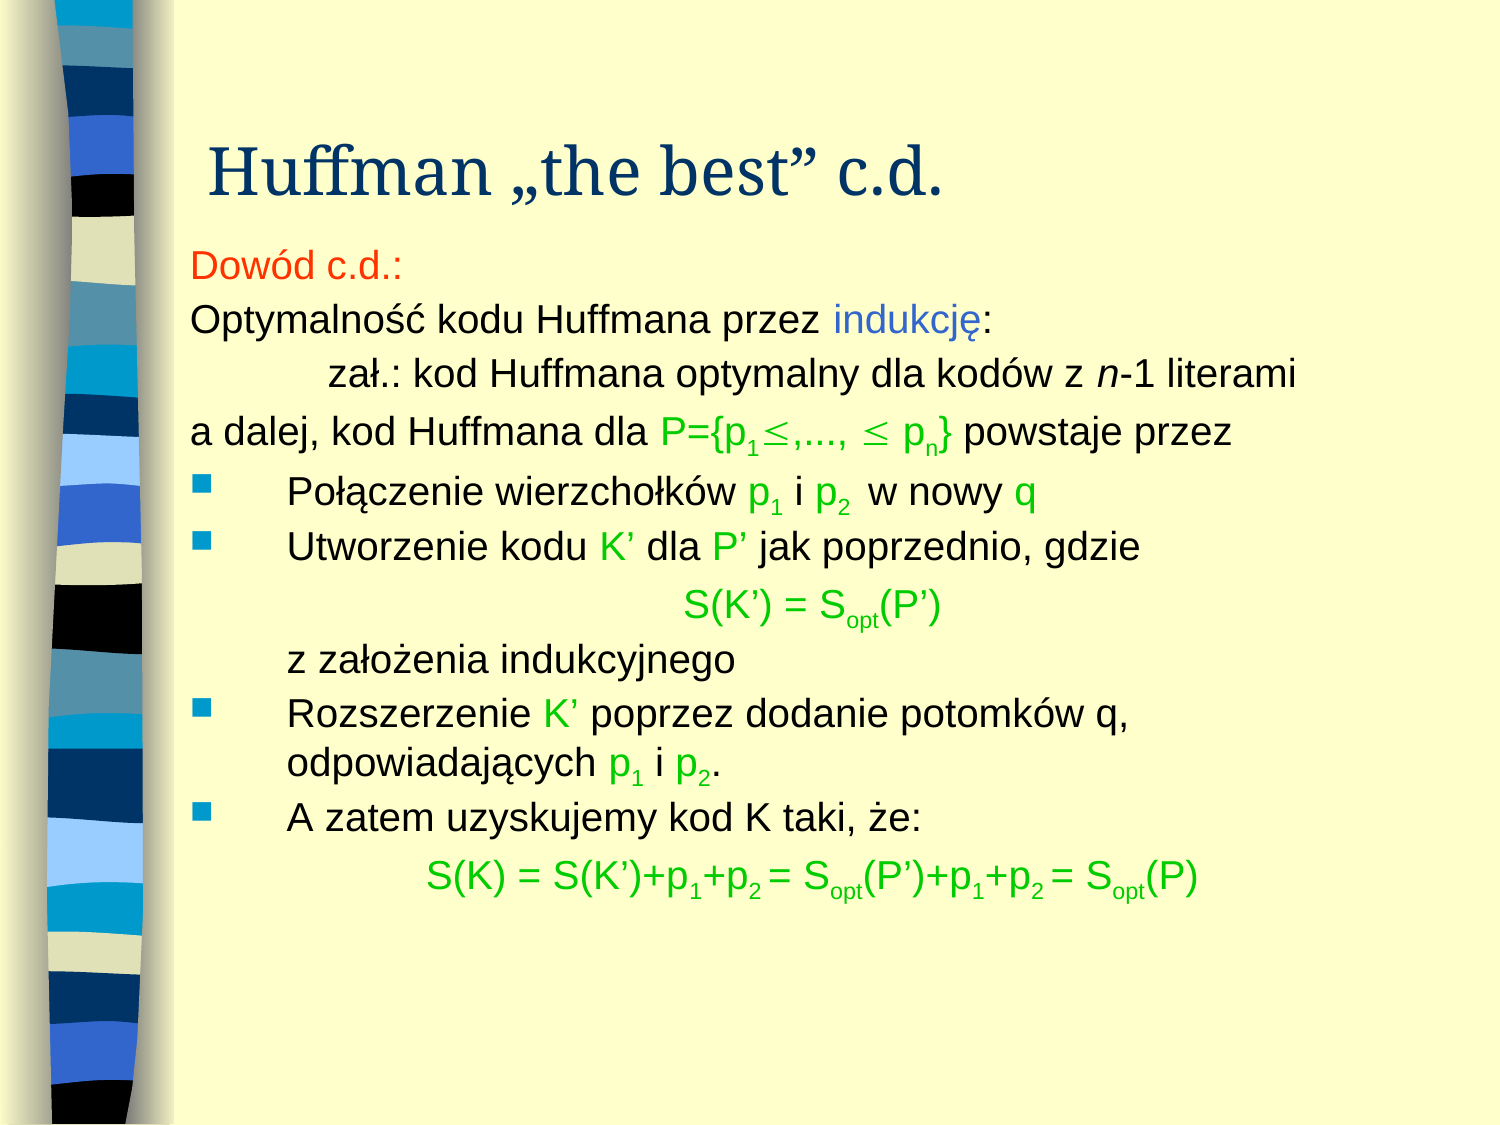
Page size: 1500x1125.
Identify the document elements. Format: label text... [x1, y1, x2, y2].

title Huffman „the best” c.d. [192, 74, 1468, 263]
list Dowód c.d.: Optymalność kodu Huffmana przez indukcję: zał.: kod Huffmana optymalny dla kodów z n-1 literami a dalej, kod Huffmana dla P={p1,...,  pn} powstaje przez Połączenie wierzchołków p1 i p2 w nowy q Utworzenie kodu K’ dla P’ jak poprzednio, gdzie S(K’) = Sopt(P’) z założenia indukcyjnego Rozszerzenie K’ poprzez dodanie potomków q, odpowiadających p1 i p2. A zatem uzyskujemy kod K taki, że: S(K) = S(K’)+p1+p2 = Sopt(P’)+p1+p2 = Sopt(P) [174, 237, 1450, 913]
